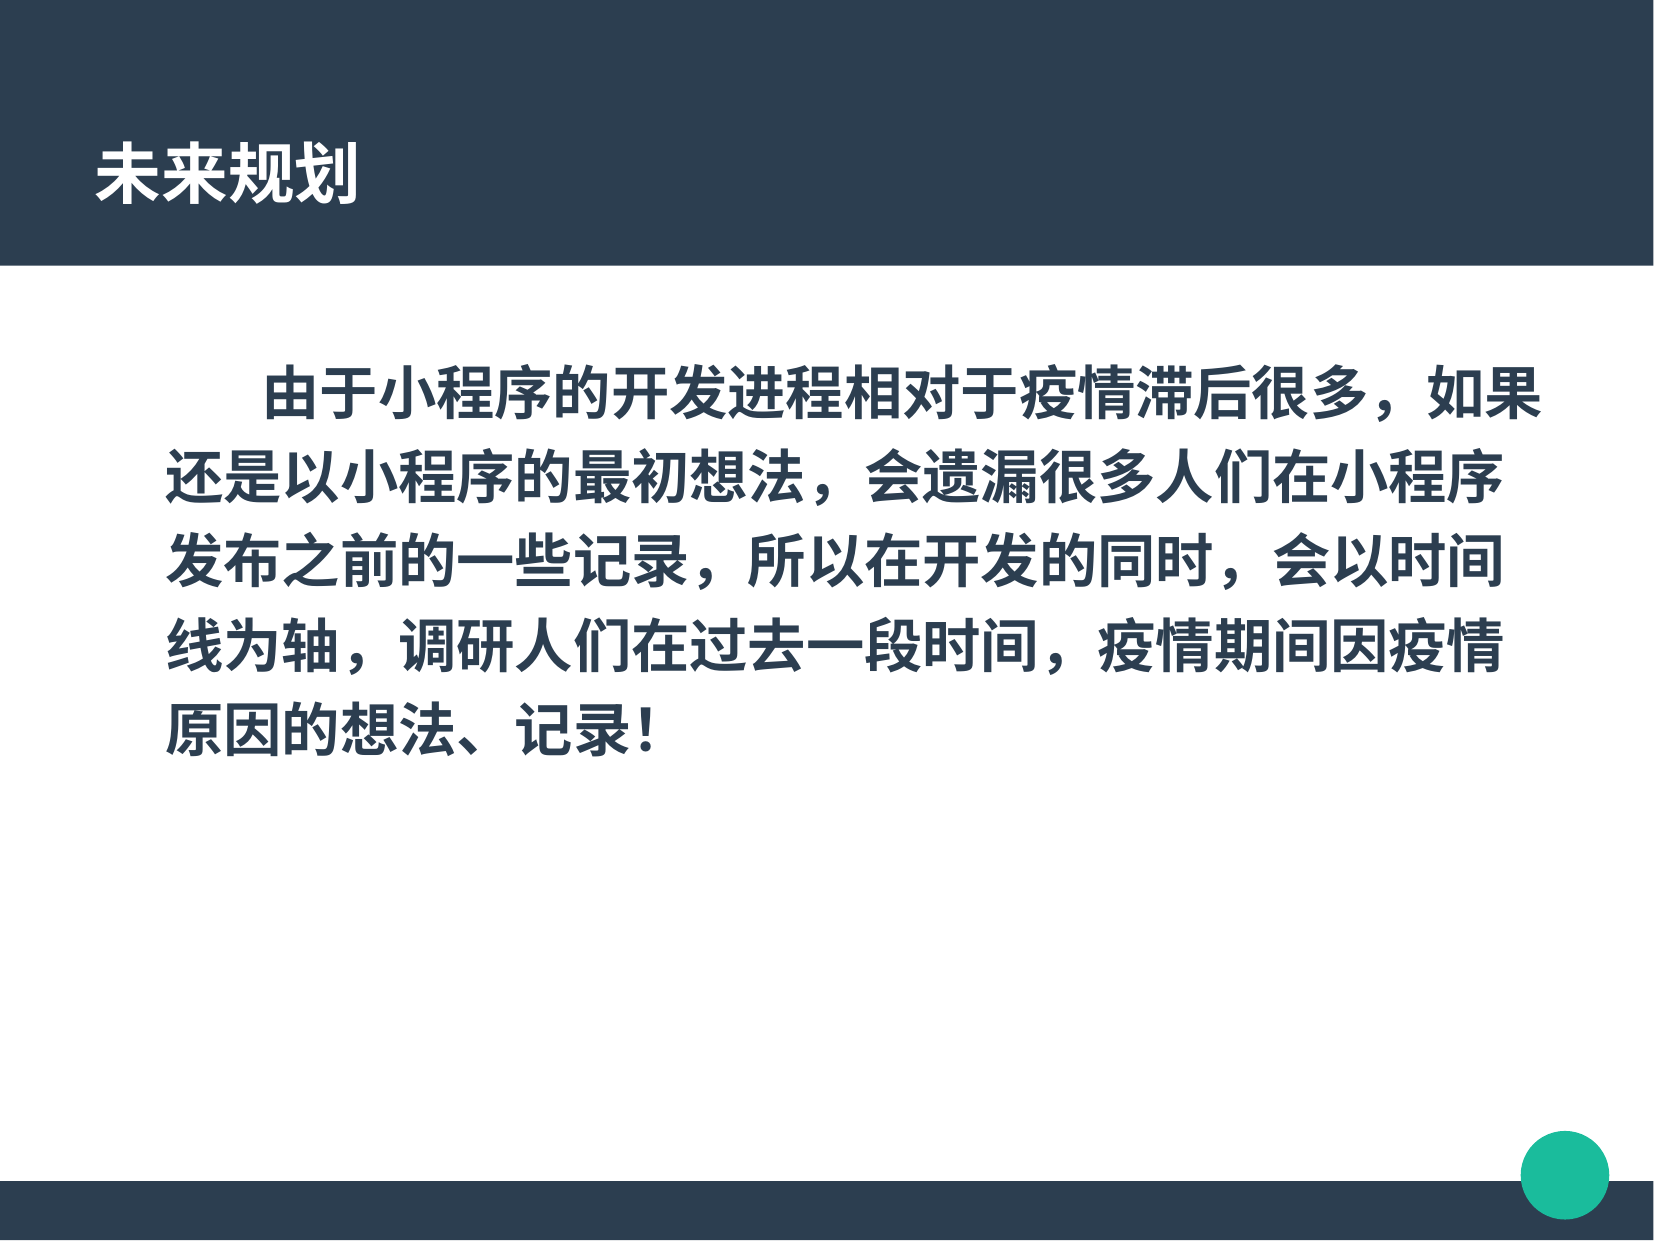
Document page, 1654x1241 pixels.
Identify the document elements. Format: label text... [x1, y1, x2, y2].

list 由于小程序的开发进程相对于疫情滞后很多，如果还是以小程序的最初想法，会遗漏很多人们在小程序发布之前的一些记录，所以在开发的同时，会以时间线为轴，调研人们在过去一段时间，疫情期间因疫情原因的想法、记录！ [94, 346, 1560, 1123]
title 未来规划 [94, 51, 1501, 288]
